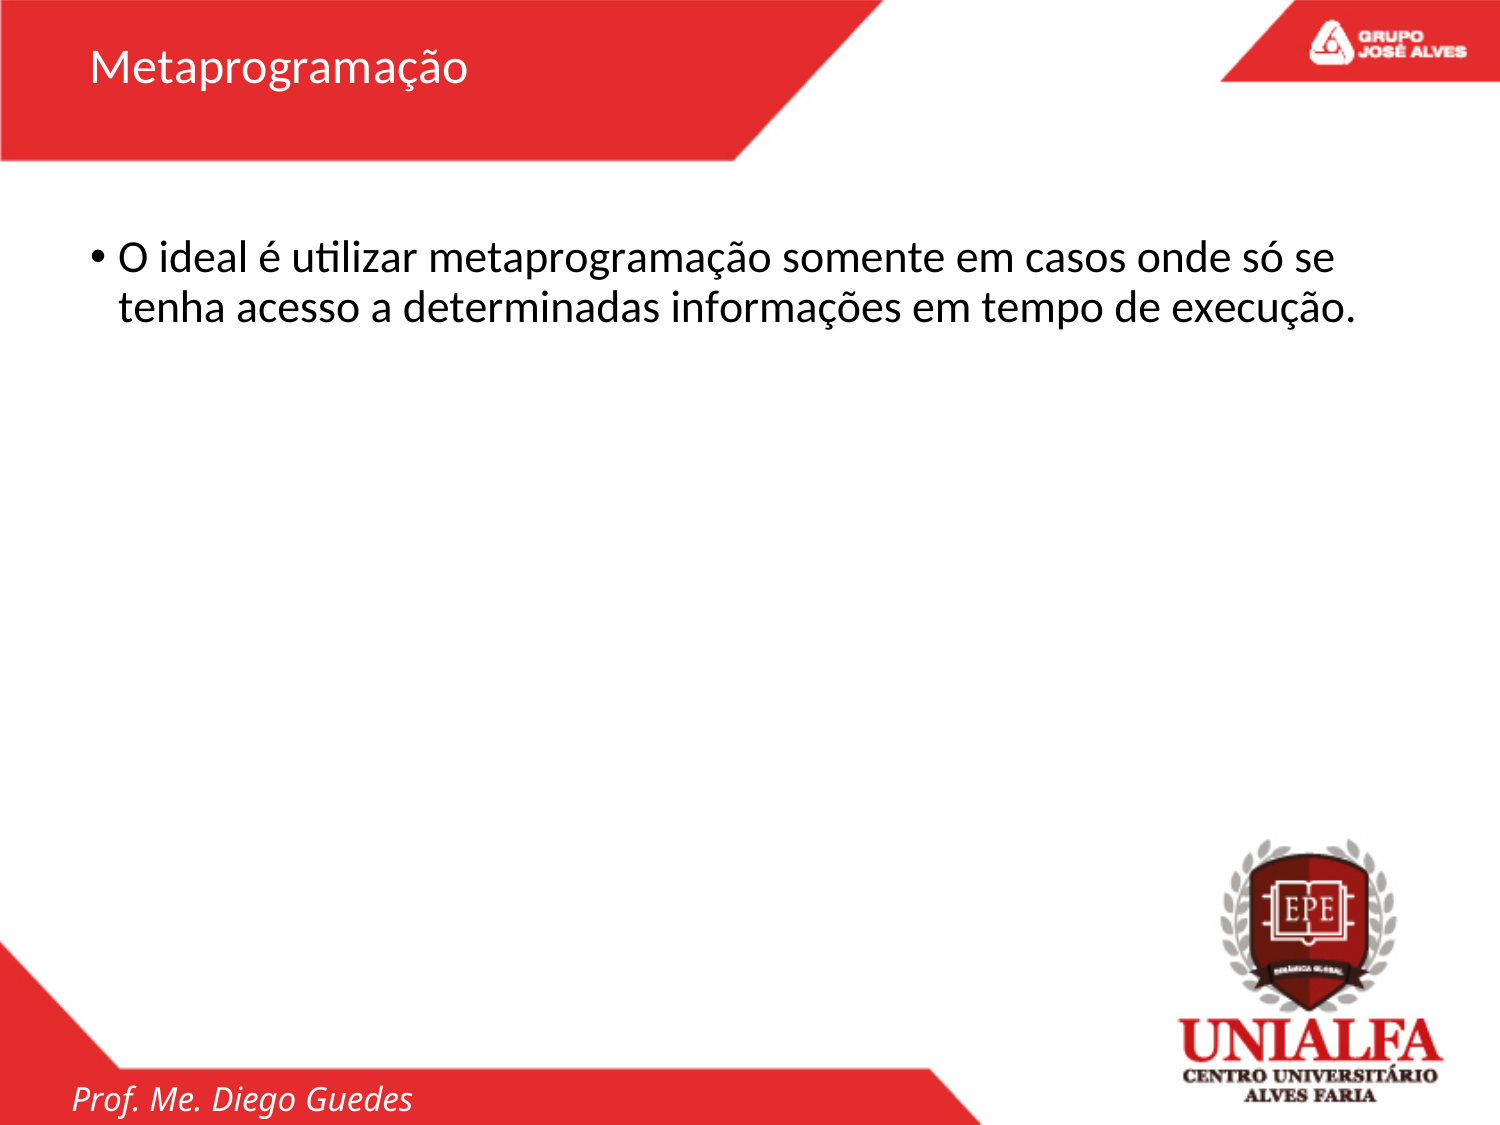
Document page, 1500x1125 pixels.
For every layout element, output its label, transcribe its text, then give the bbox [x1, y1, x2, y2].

text_box Metaprogramação [75, 25, 805, 101]
picture [0, 0, 1500, 1125]
text_box Prof. Me. Diego Guedes [56, 1070, 711, 1125]
list O ideal é utilizar metaprogramação somente em casos onde só se tenha acesso a determinadas informações em tempo de execução. [75, 225, 1426, 933]
